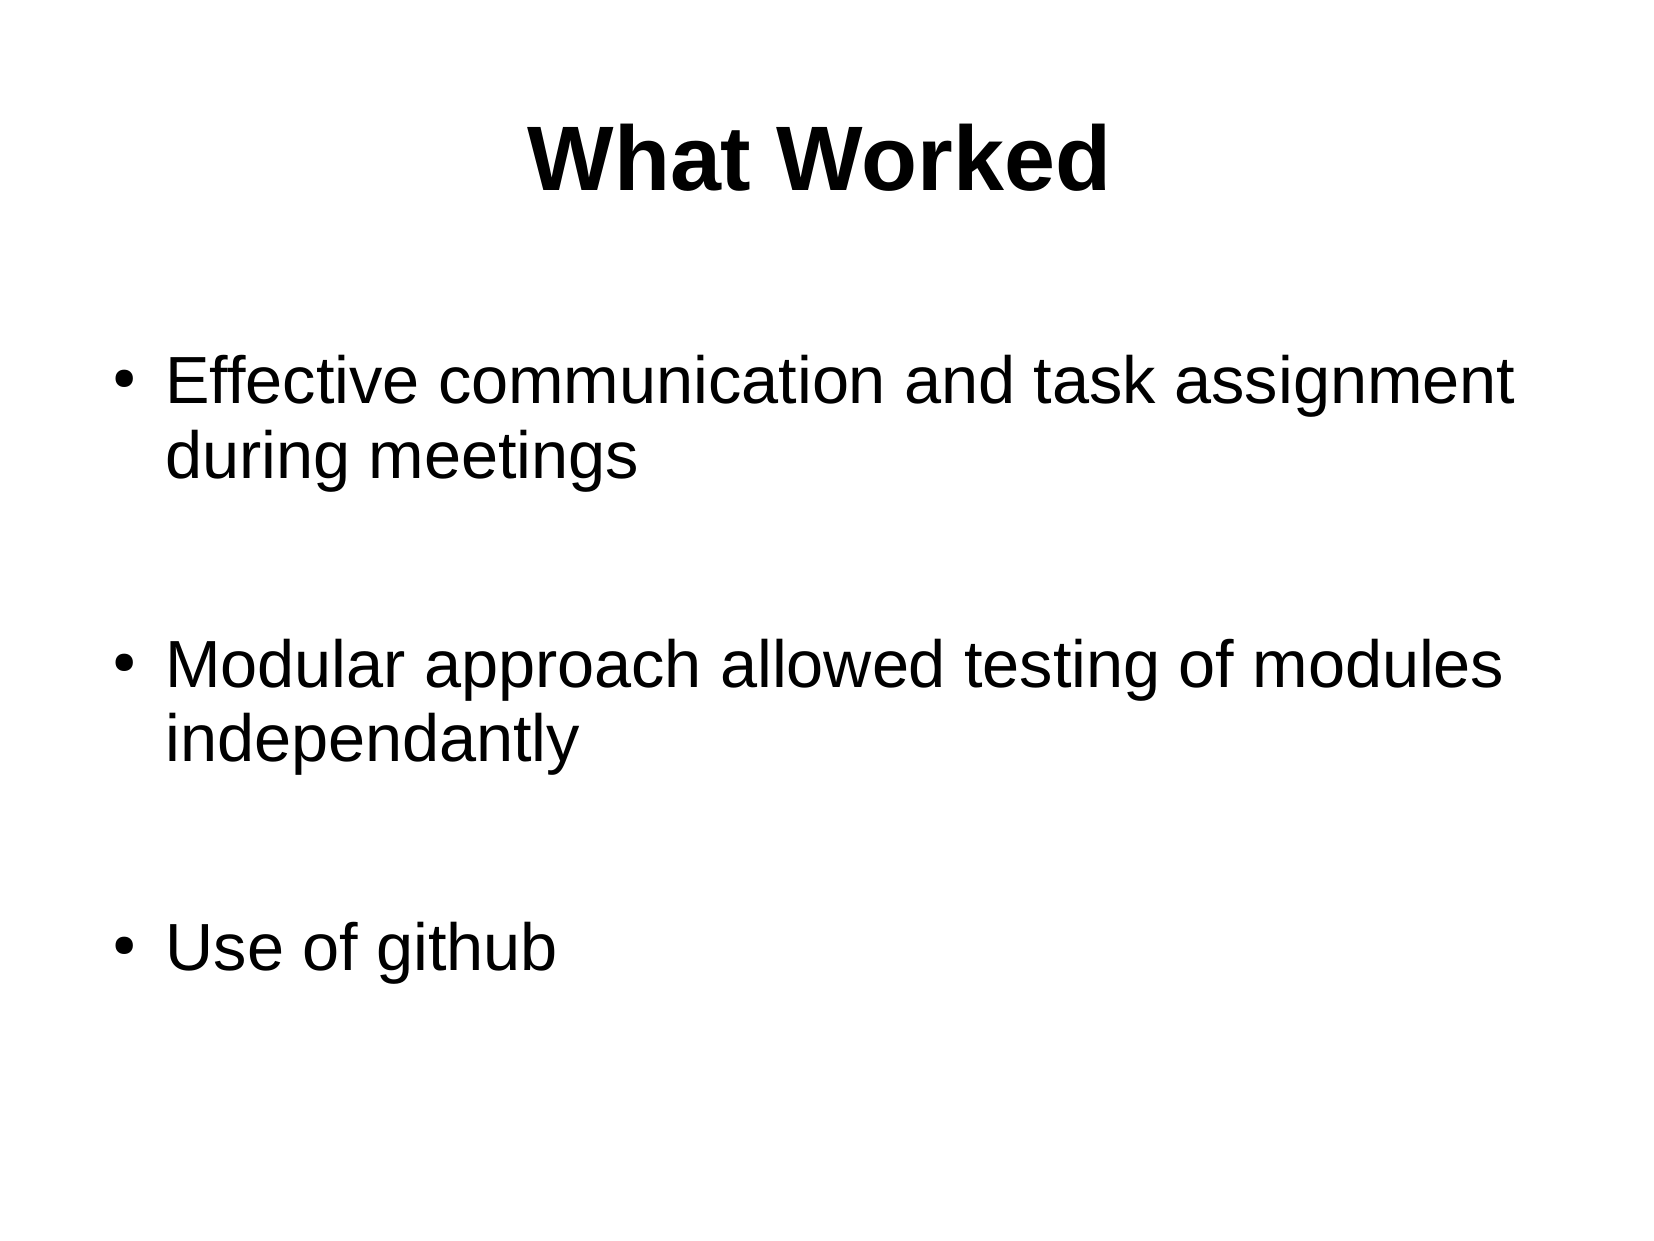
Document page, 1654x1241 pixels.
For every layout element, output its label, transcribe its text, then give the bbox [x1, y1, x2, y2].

title What Worked [88, 55, 1577, 263]
list Effective communication and task assignment during meetings Modular approach allowed testing of modules independantly Use of github [94, 343, 1550, 1063]
